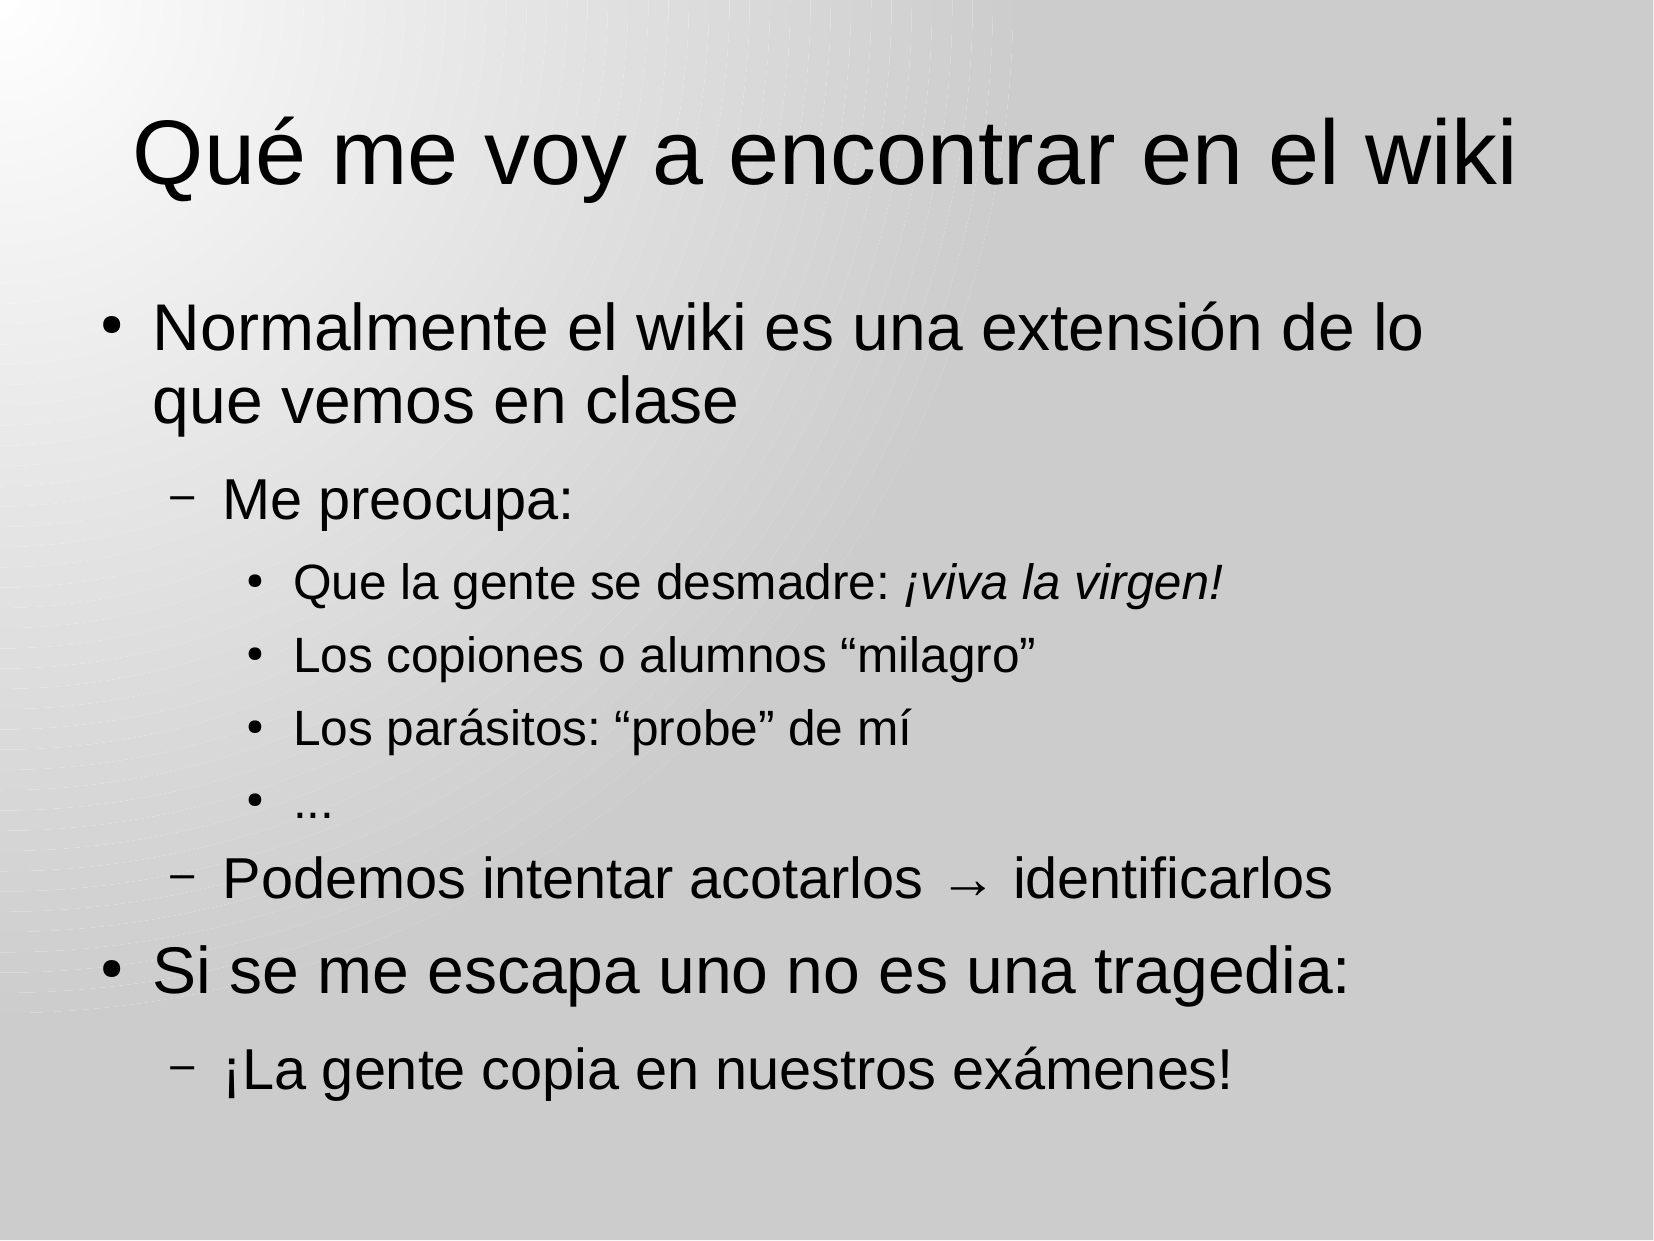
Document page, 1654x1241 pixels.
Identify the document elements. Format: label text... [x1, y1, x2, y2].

title Qué me voy a encontrar en el wiki [82, 49, 1571, 257]
list Normalmente el wiki es una extensión de lo que vemos en clase Me preocupa: Que la gente se desmadre: ¡viva la virgen! Los copiones o alumnos “milagro” Los parásitos: “probe” de mí ... Podemos intentar acotarlos → identificarlos Si se me escapa uno no es una tragedia: ¡La gente copia en nuestros exámenes! [82, 290, 1538, 1109]
